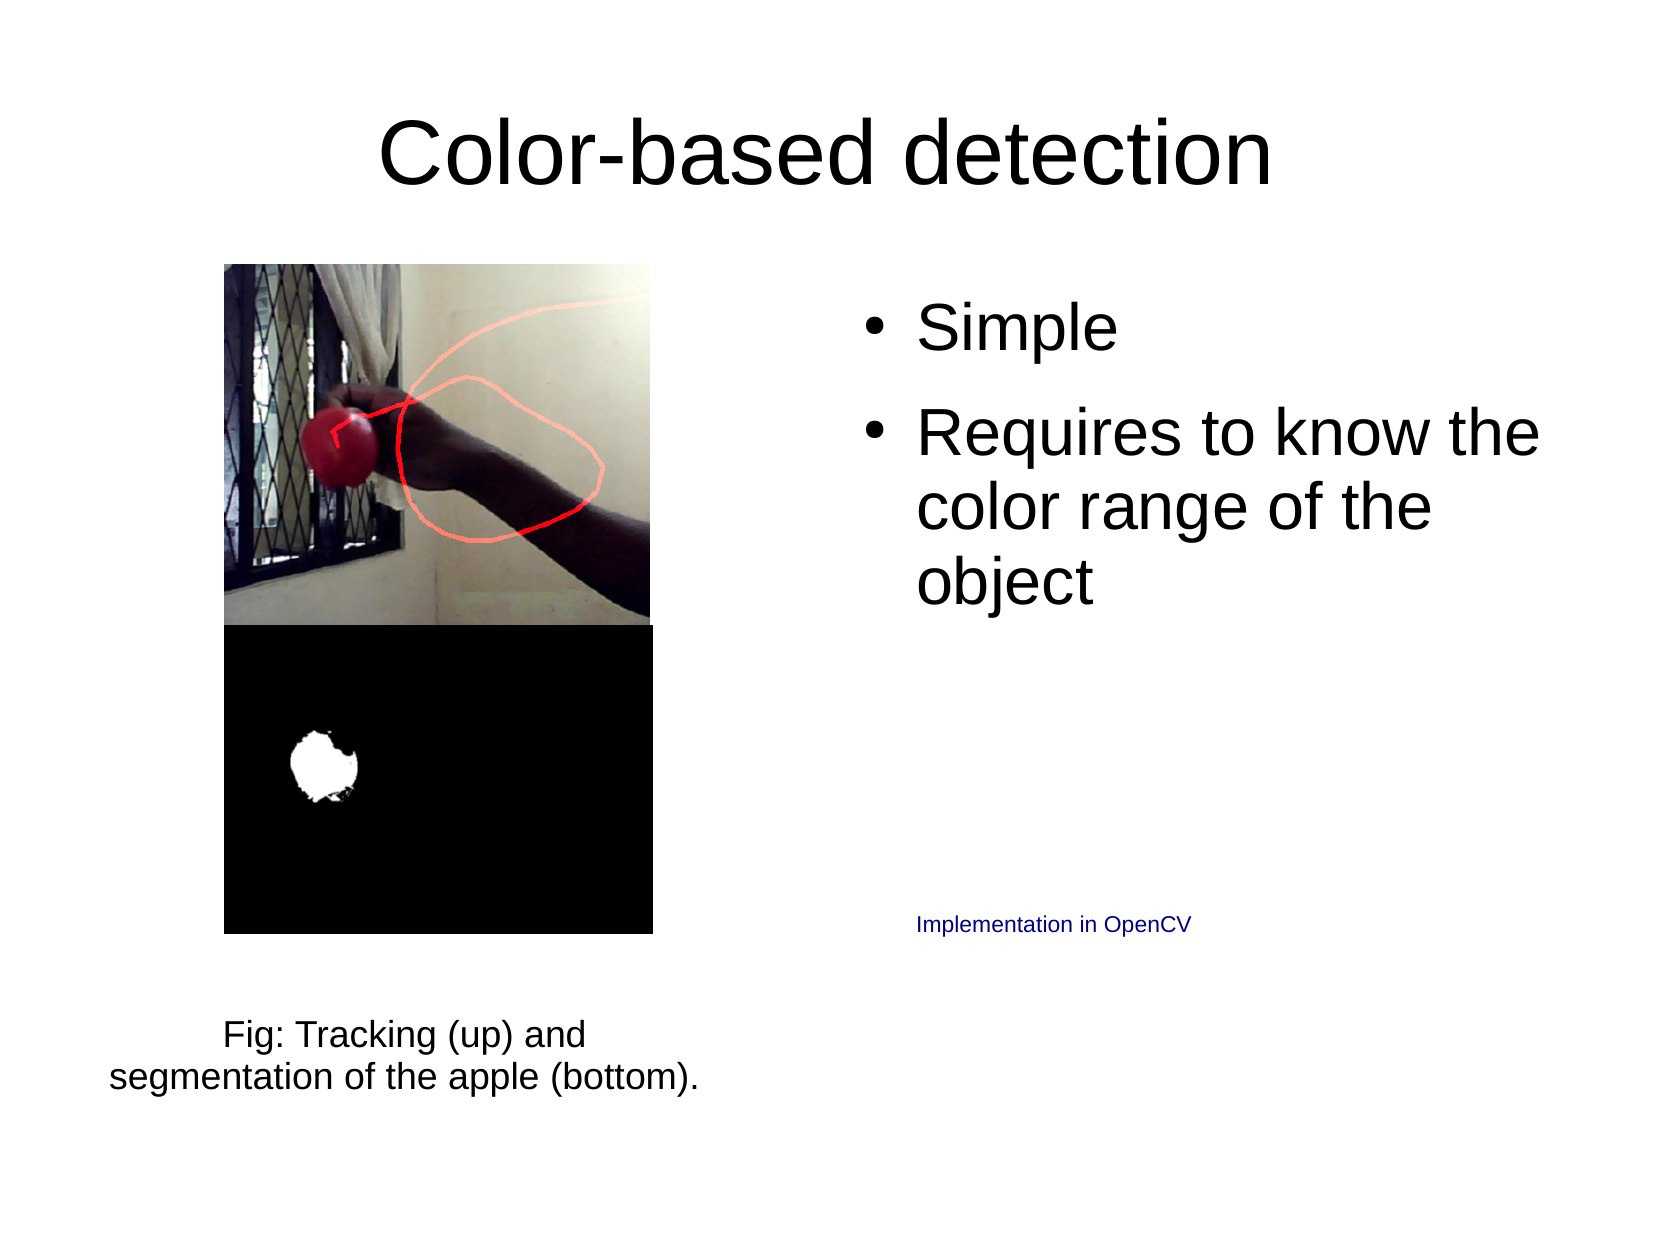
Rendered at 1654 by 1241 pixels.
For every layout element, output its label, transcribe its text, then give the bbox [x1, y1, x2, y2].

text_box Fig: Tracking (up) and segmentation of the apple (bottom). [94, 1006, 1090, 1123]
list Simple Requires to know the color range of the object Implementation in OpenCV [845, 290, 1572, 1109]
picture [224, 264, 653, 934]
title Color-based detection [82, 49, 1571, 257]
